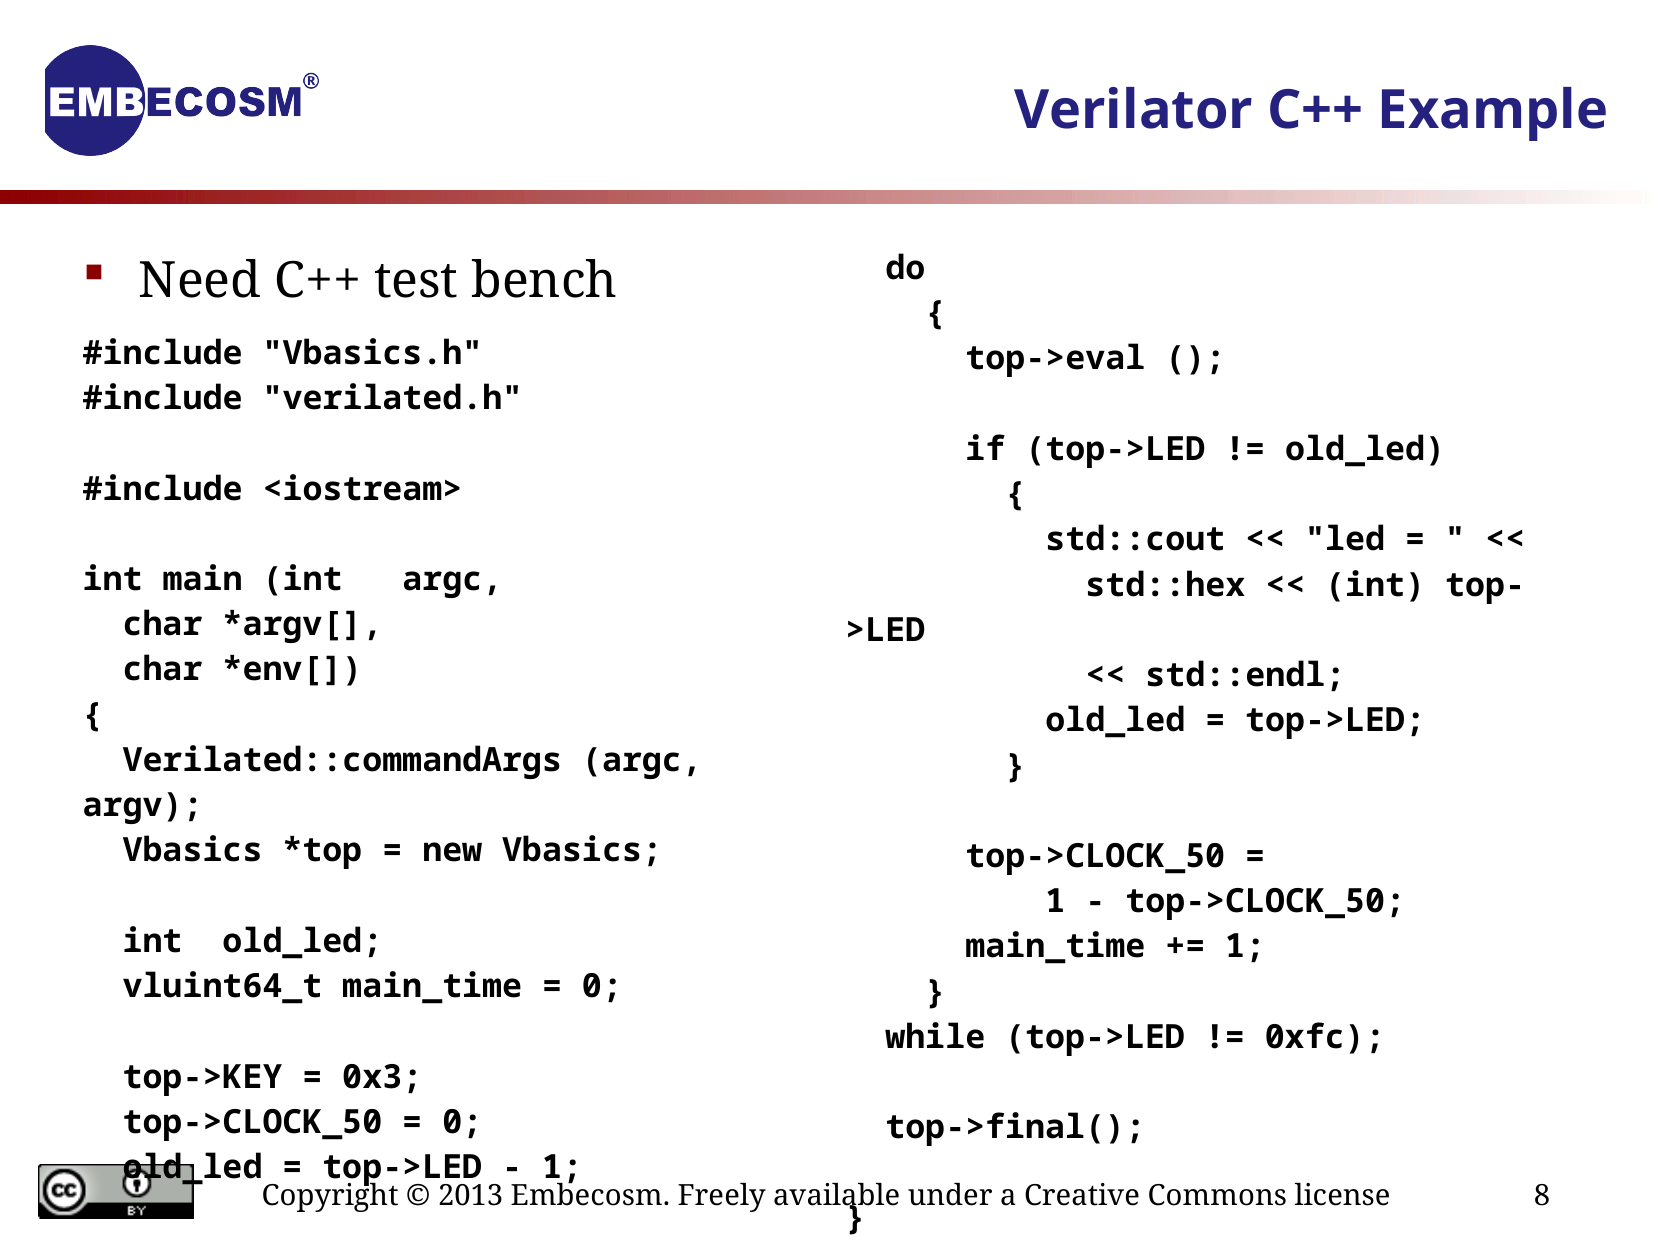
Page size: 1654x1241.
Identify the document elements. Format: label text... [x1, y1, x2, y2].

title Verilator C++ Example [475, 25, 1609, 189]
picture [45, 45, 319, 156]
picture [168, 1164, 176, 1174]
list Need C++ test bench #include "Vbasics.h" #include "verilated.h" #include <iostream> int main (int argc, char *argv[], char *env[]) { Verilated::commandArgs (argc, argv); Vbasics *top = new Vbasics; int old_led; vluint64_t main_time = 0; top->KEY = 0x3; top->CLOCK_50 = 0; old_led = top->LED - 1; [82, 243, 810, 1108]
list do { top->eval (); if (top->LED != old_led) { std::cout << "led = " << std::hex << (int) top->LED << std::endl; old_led = top->LED; } top->CLOCK_50 = 1 - top->CLOCK_50; main_time += 1; } while (top->LED != 0xfc); top->final(); } [845, 243, 1572, 1108]
picture [0, 190, 1654, 204]
picture [38, 1164, 194, 1219]
picture [128, 1164, 136, 1174]
